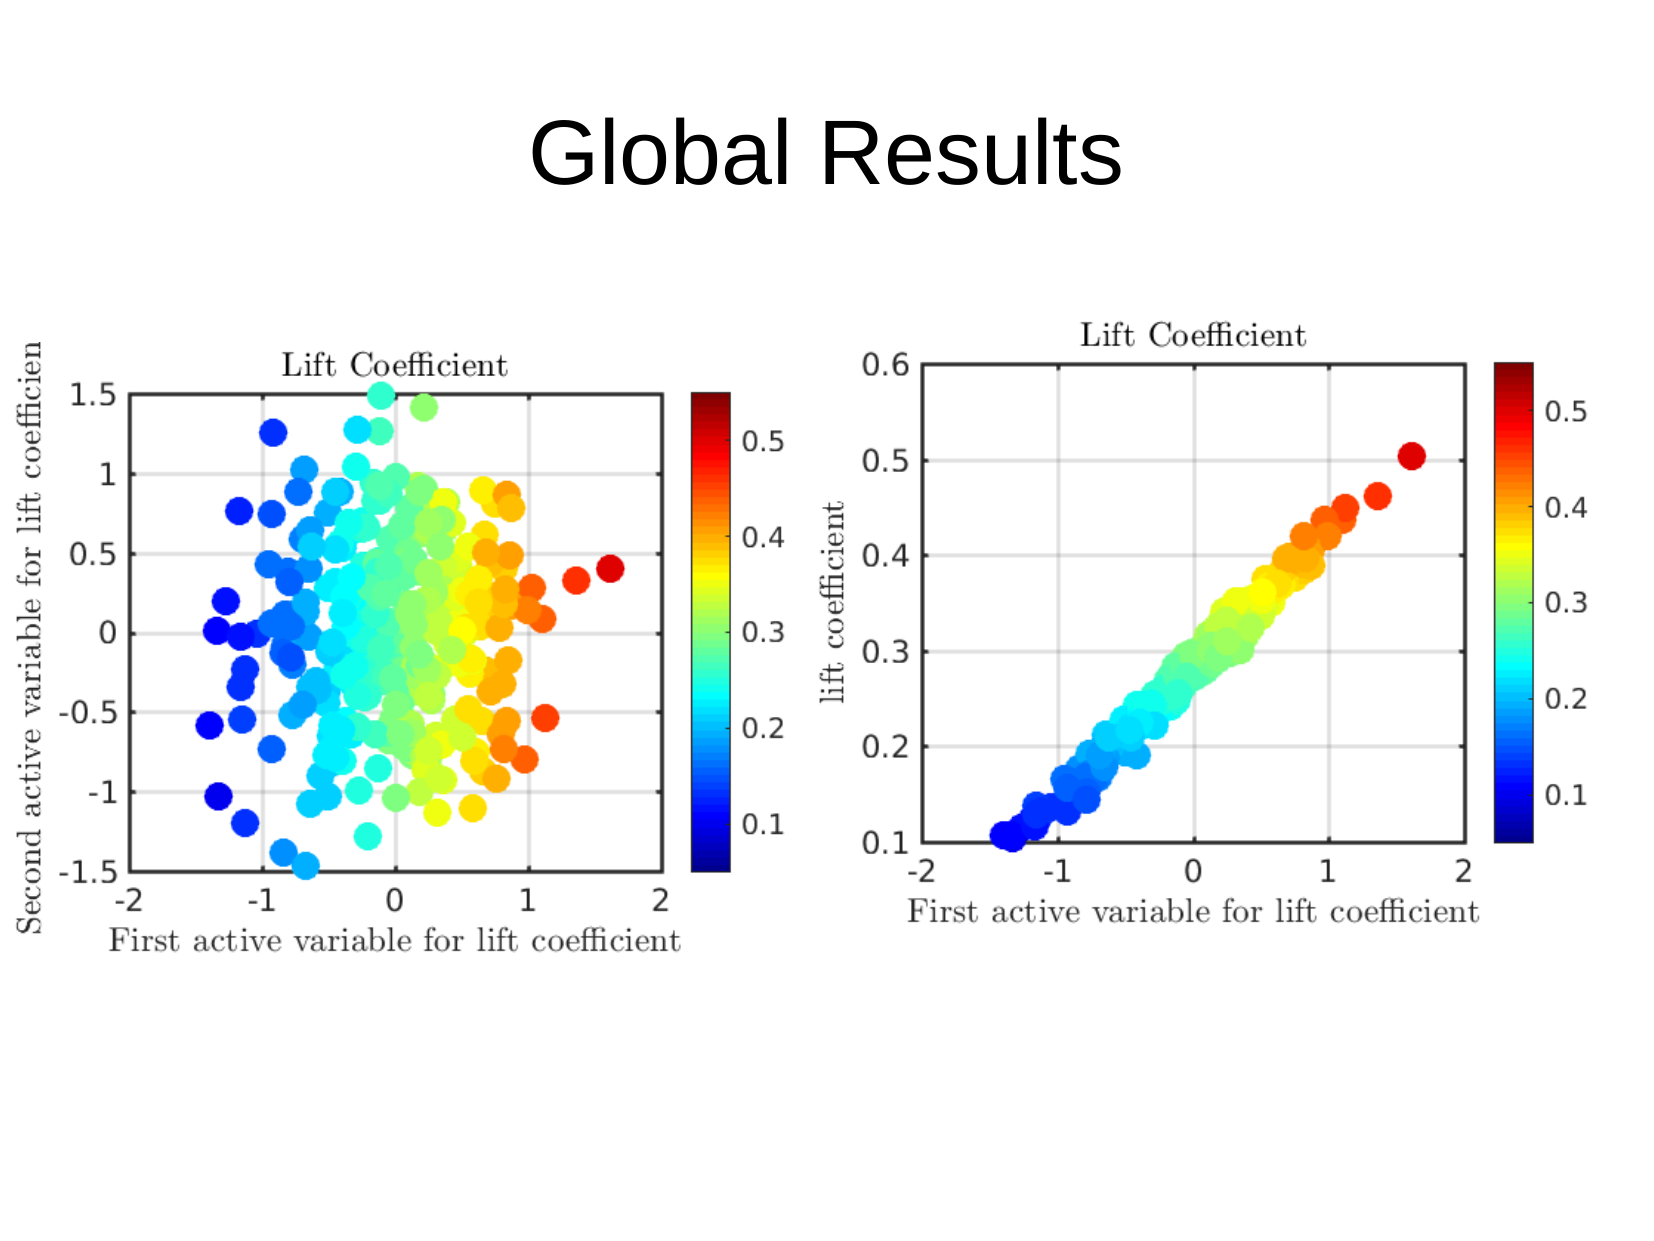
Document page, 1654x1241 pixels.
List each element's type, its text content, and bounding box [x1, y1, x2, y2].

title Global Results [82, 49, 1571, 257]
picture [11, 312, 1642, 963]
